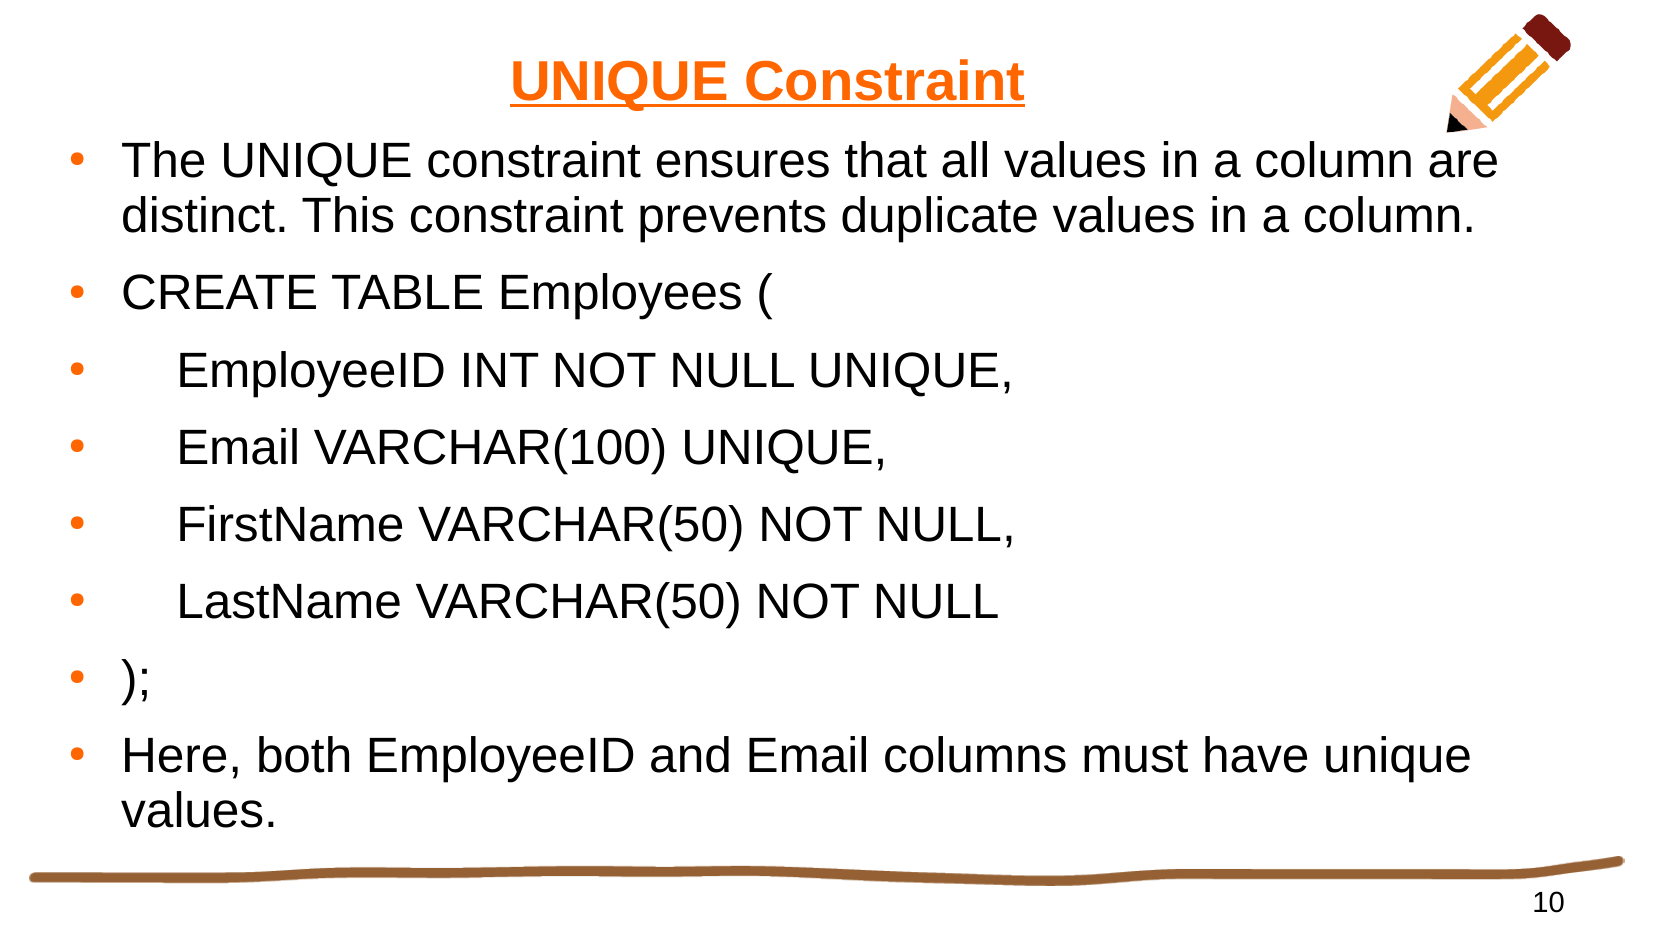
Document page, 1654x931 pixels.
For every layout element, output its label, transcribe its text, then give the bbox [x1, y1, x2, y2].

title UNIQUE Constraint [88, 29, 1447, 132]
list The UNIQUE constraint ensures that all values in a column are distinct. This constraint prevents duplicate values in a column. CREATE TABLE Employees ( EmployeeID INT NOT NULL UNIQUE, Email VARCHAR(100) UNIQUE, FirstName VARCHAR(50) NOT NULL, LastName VARCHAR(50) NOT NULL ); Here, both EmployeeID and Email columns must have unique values. [51, 132, 1501, 857]
picture [1446, 14, 1571, 133]
picture [29, 856, 1625, 886]
